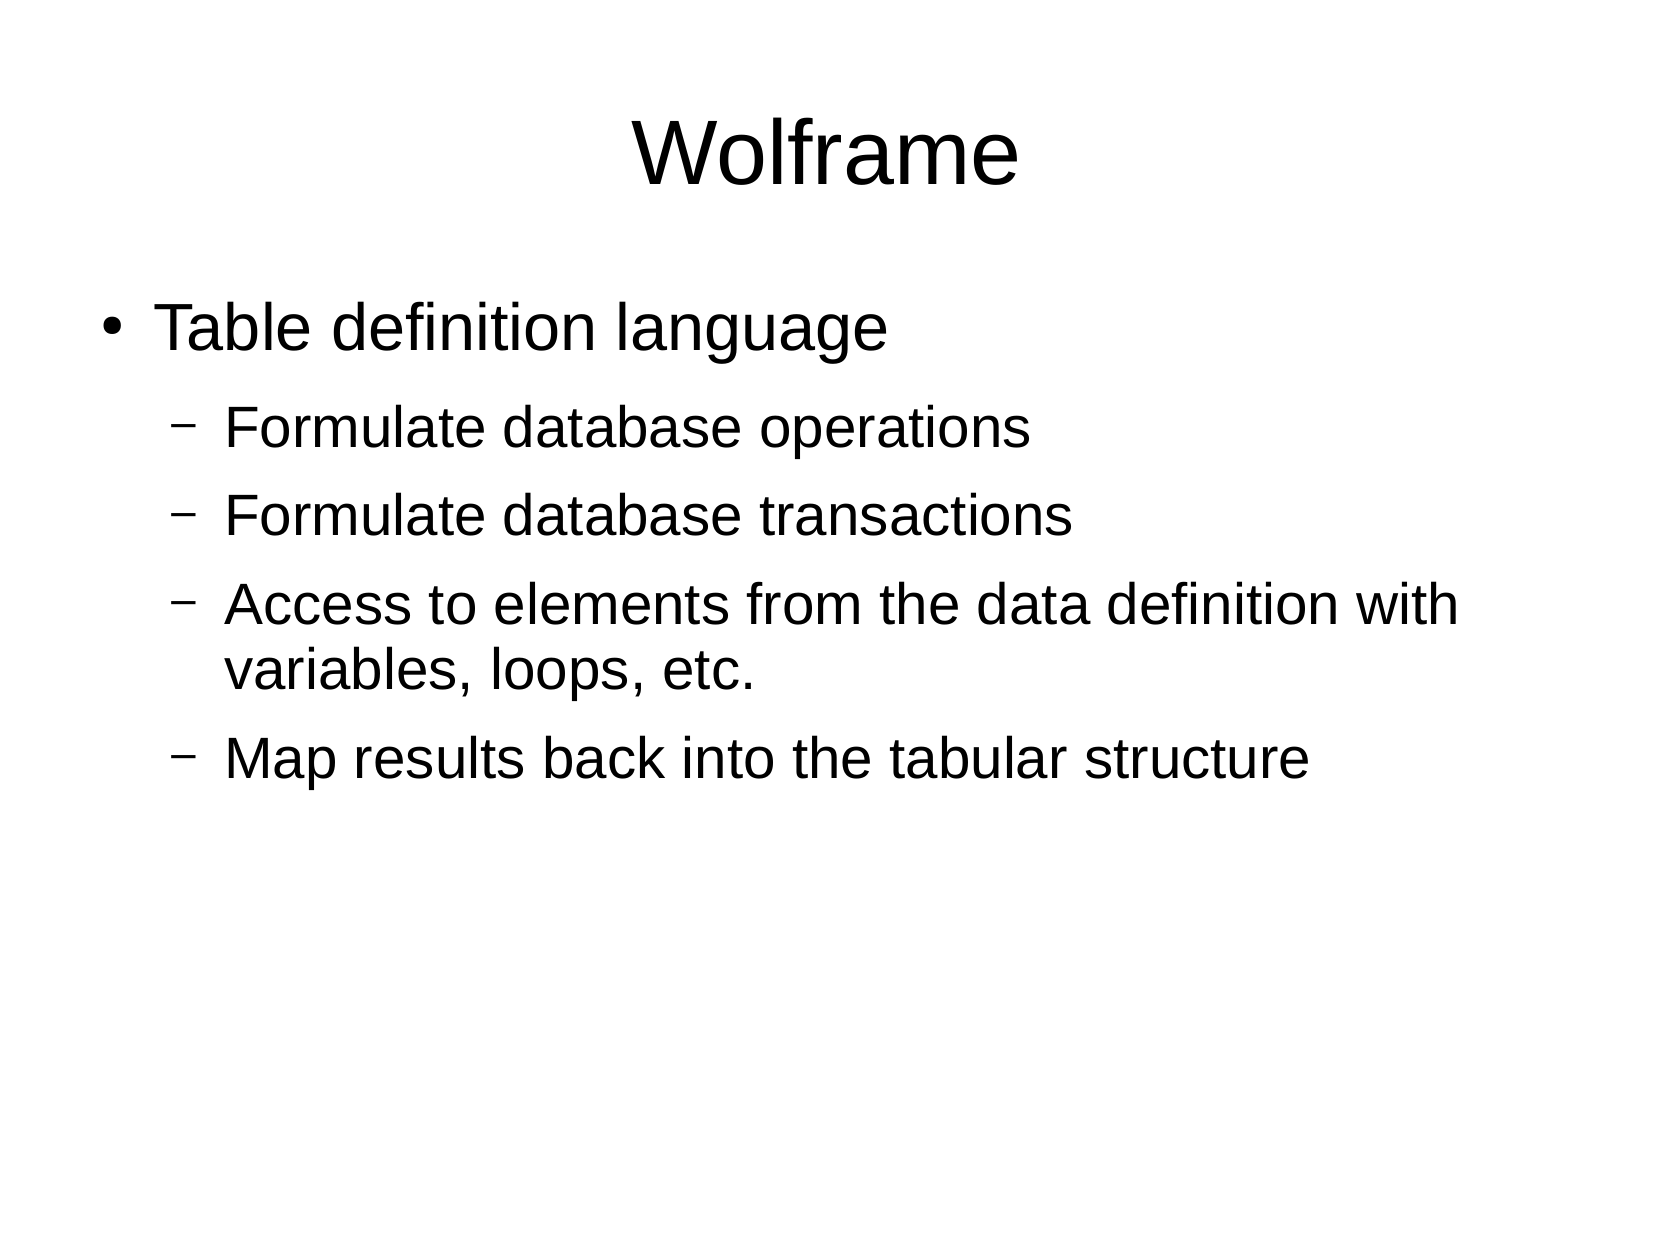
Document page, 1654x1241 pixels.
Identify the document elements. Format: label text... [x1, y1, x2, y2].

title Wolframe [82, 49, 1571, 257]
list Table definition language Formulate database operations Formulate database transactions Access to elements from the data definition with variables, loops, etc. Map results back into the tabular structure [82, 290, 1538, 1010]
